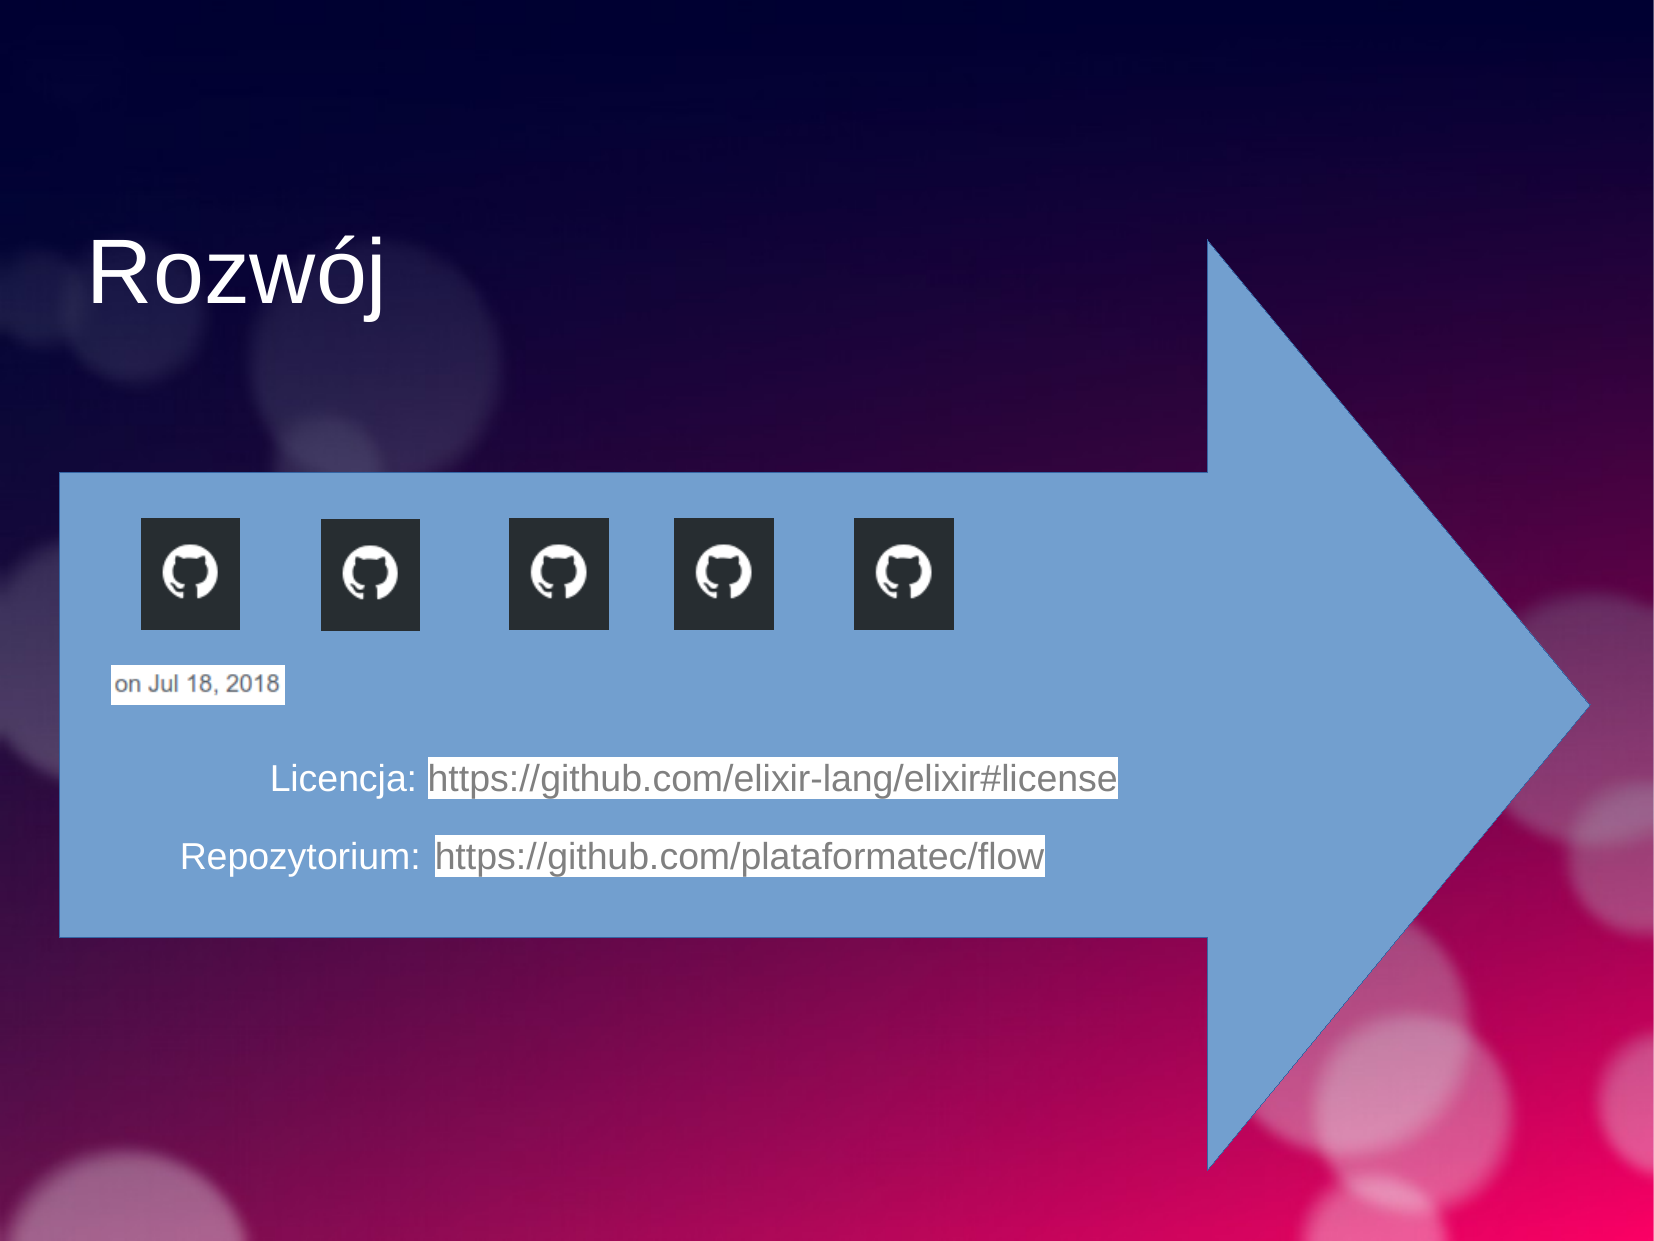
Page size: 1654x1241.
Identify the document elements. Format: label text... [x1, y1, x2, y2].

text_box https://github.com/plataformatec/flow [419, 828, 1060, 885]
title Rozwój [86, 167, 1575, 375]
text_box [59, 239, 1591, 1171]
text_box Licencja: https://github.com/elixir-lang/elixir#license [254, 749, 1365, 807]
text_box Repozytorium: [164, 828, 465, 969]
picture [0, 0, 1654, 1241]
